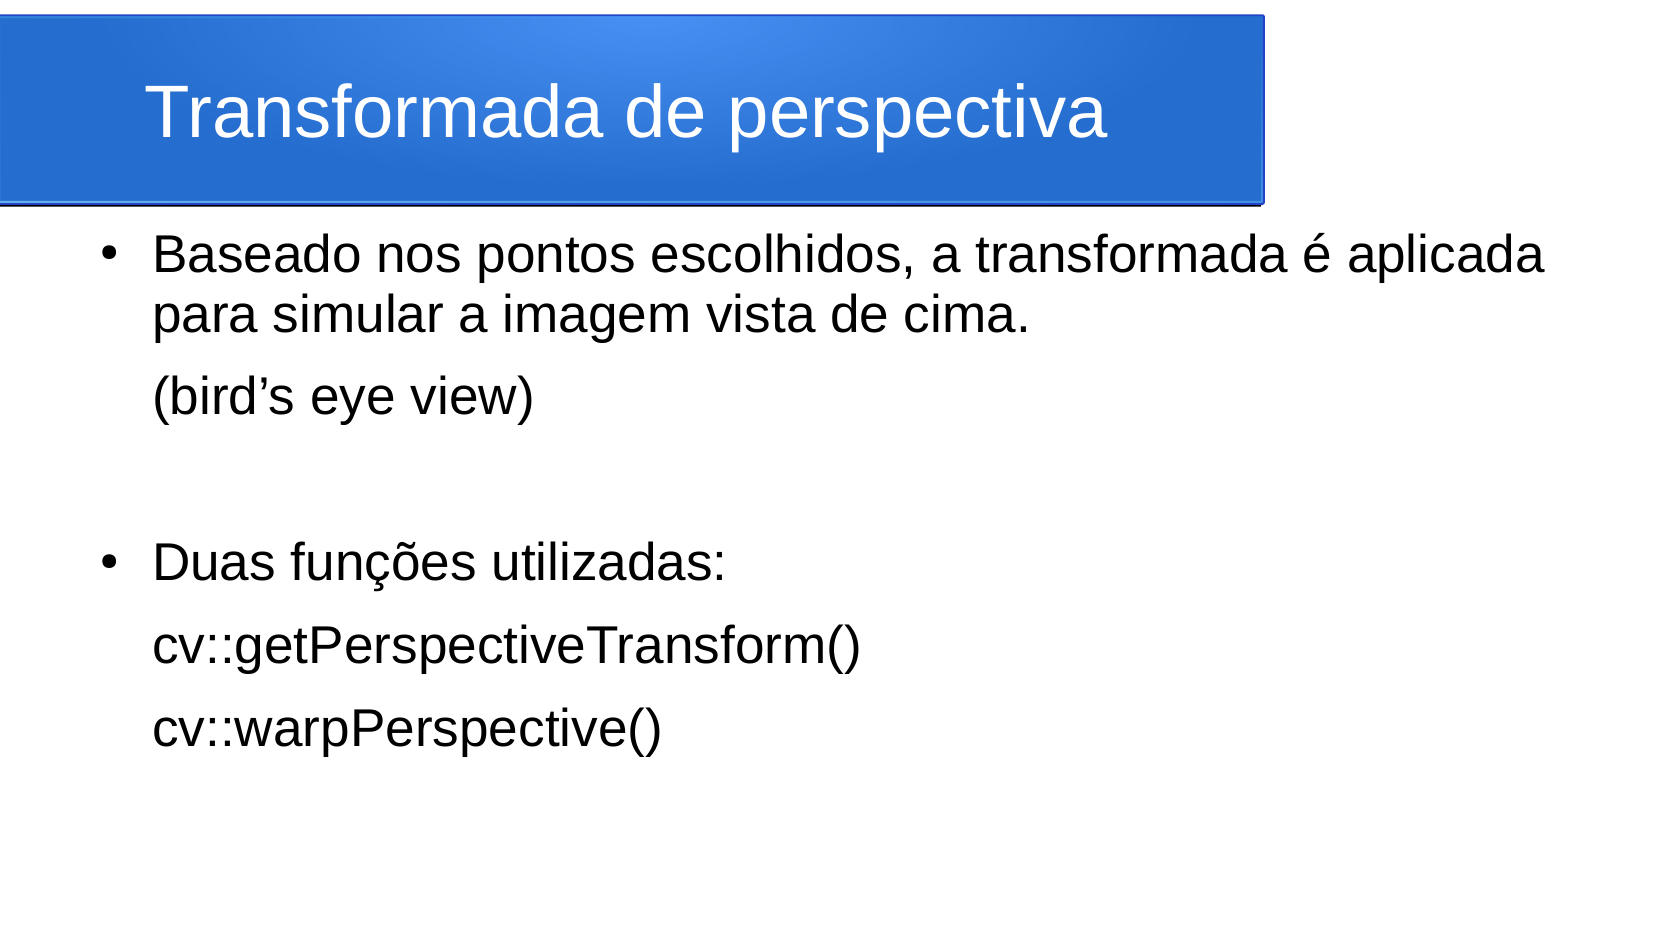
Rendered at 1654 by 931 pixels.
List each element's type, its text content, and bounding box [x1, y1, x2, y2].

list Baseado nos pontos escolhidos, a transformada é aplicada para simular a imagem vista de cima. (bird’s eye view) Duas funções utilizadas: cv::getPerspectiveTransform() cv::warpPerspective() [82, 224, 1571, 764]
title Transformada de perspectiva [82, 35, 1235, 189]
